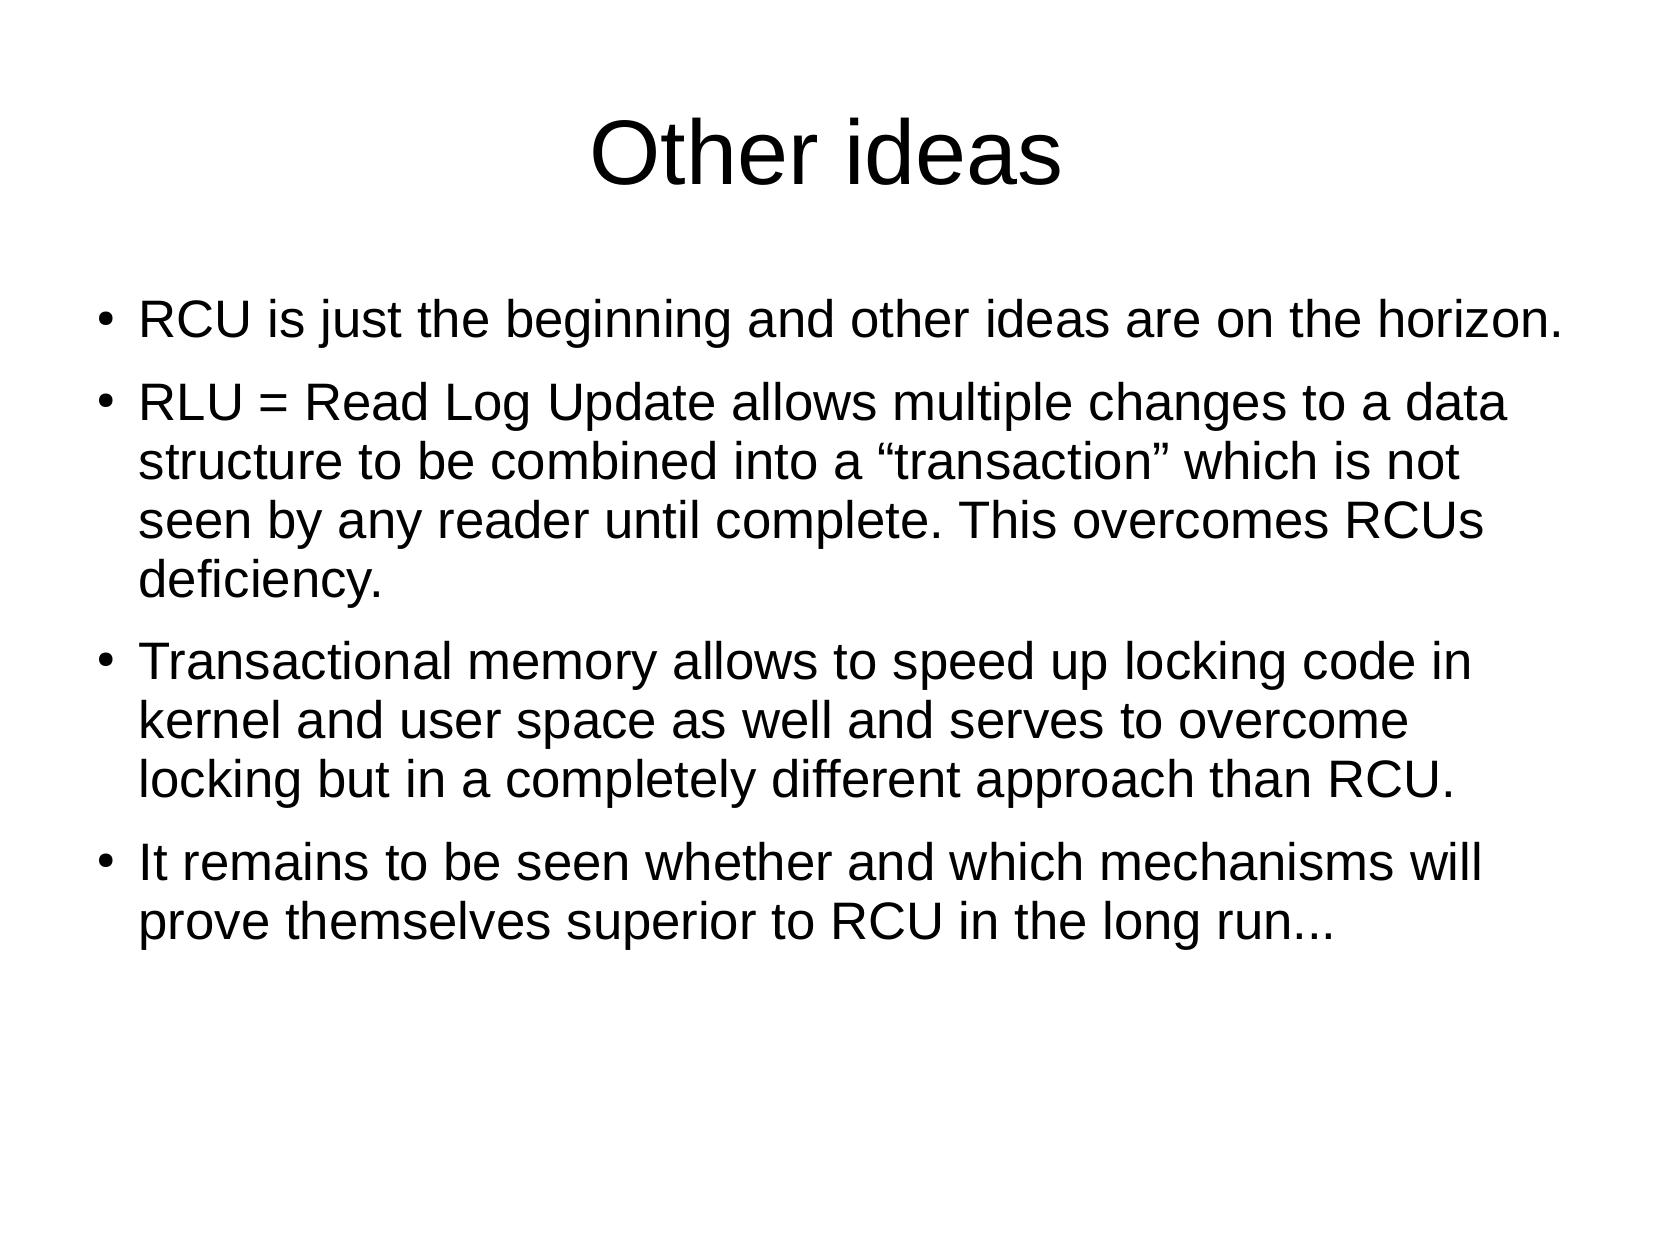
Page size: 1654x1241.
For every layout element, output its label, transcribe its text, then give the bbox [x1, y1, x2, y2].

list RCU is just the beginning and other ideas are on the horizon. RLU = Read Log Update allows multiple changes to a data structure to be combined into a “transaction” which is not seen by any reader until complete. This overcomes RCUs deficiency. Transactional memory allows to speed up locking code in kernel and user space as well and serves to overcome locking but in a completely different approach than RCU. It remains to be seen whether and which mechanisms will prove themselves superior to RCU in the long run... [82, 290, 1571, 1010]
title Other ideas [82, 49, 1571, 257]
